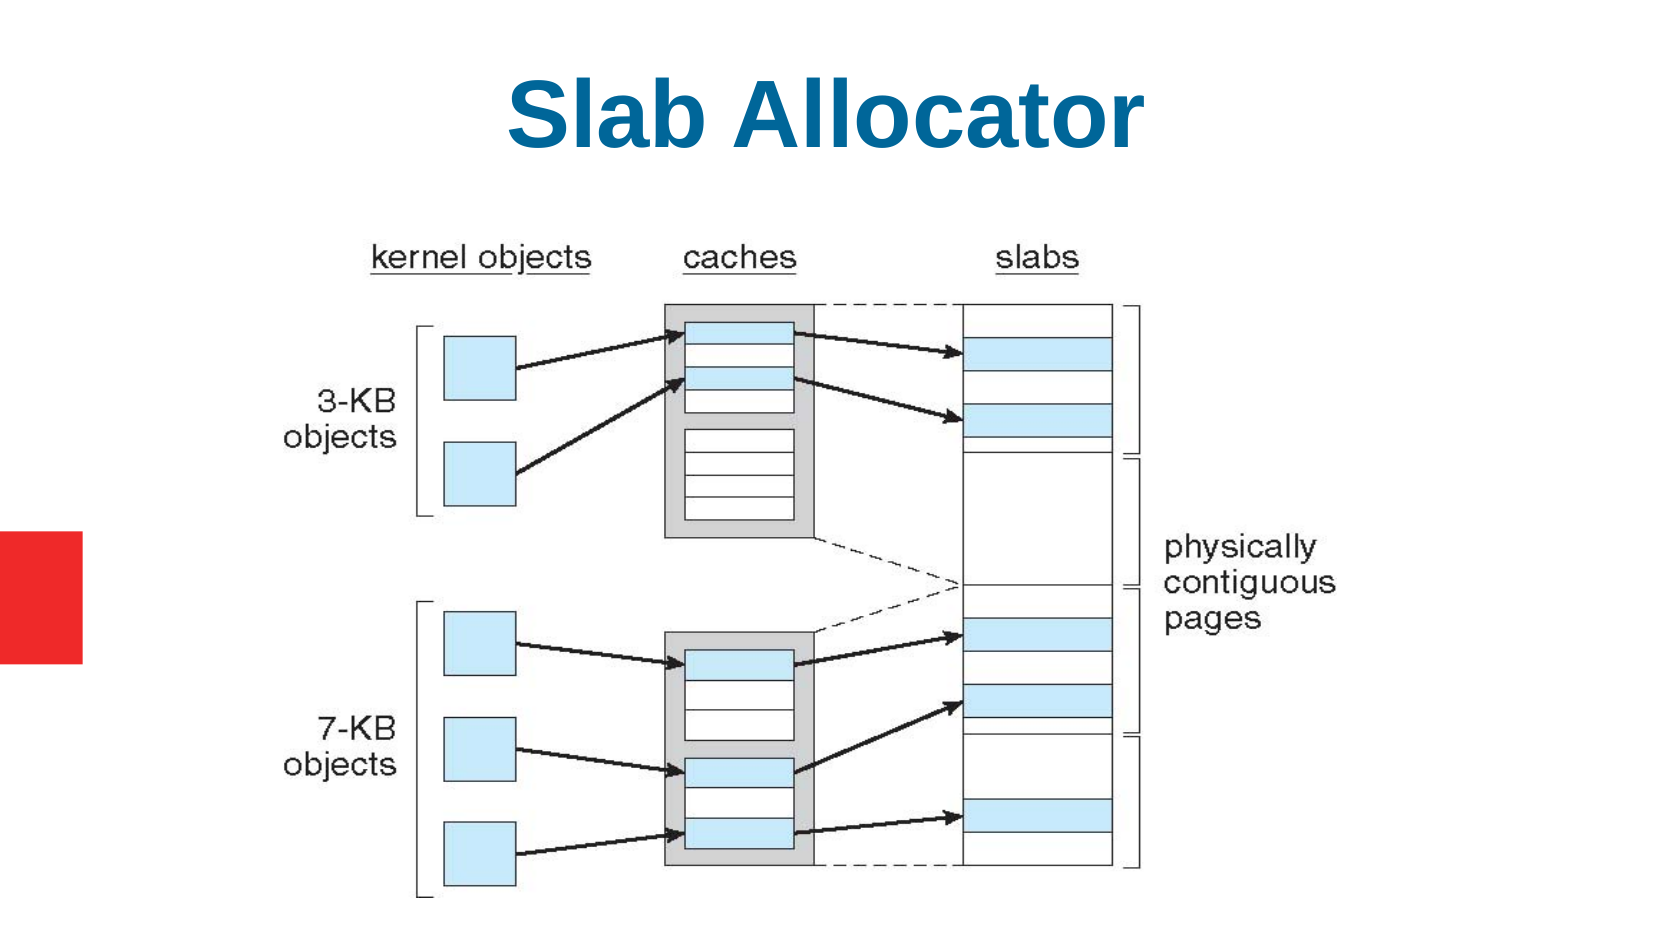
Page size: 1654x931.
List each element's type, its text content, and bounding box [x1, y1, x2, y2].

picture [283, 239, 1337, 898]
title Slab Allocator [82, 37, 1571, 193]
